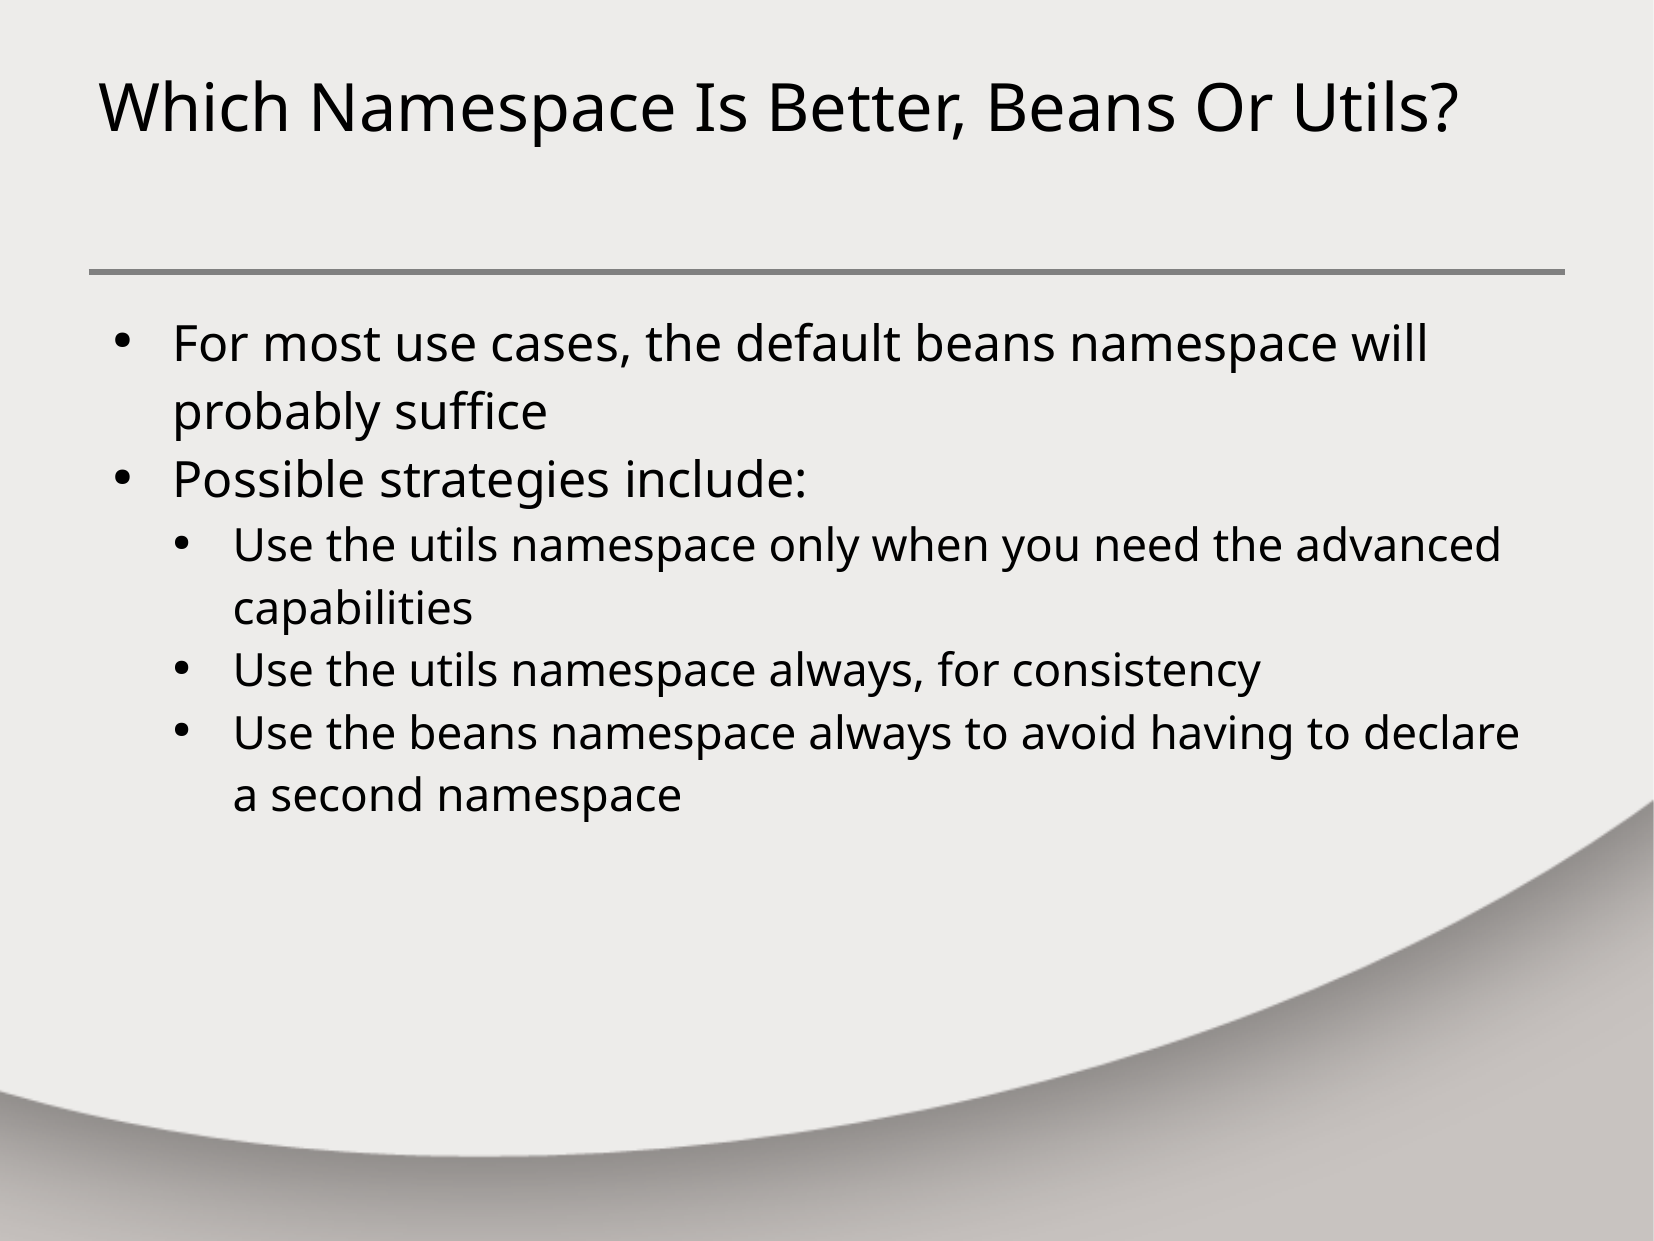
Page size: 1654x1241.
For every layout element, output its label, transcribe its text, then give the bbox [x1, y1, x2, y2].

picture [0, 0, 1654, 1241]
title Which Namespace Is Better, Beans Or Utils? [98, 75, 1561, 226]
text_box For most use cases, the default beans namespace will probably suffice Possible strategies include: Use the utils namespace only when you need the advanced capabilities Use the utils namespace always, for consistency Use the beans namespace always to avoid having to declare a second namespace [97, 300, 1561, 1163]
